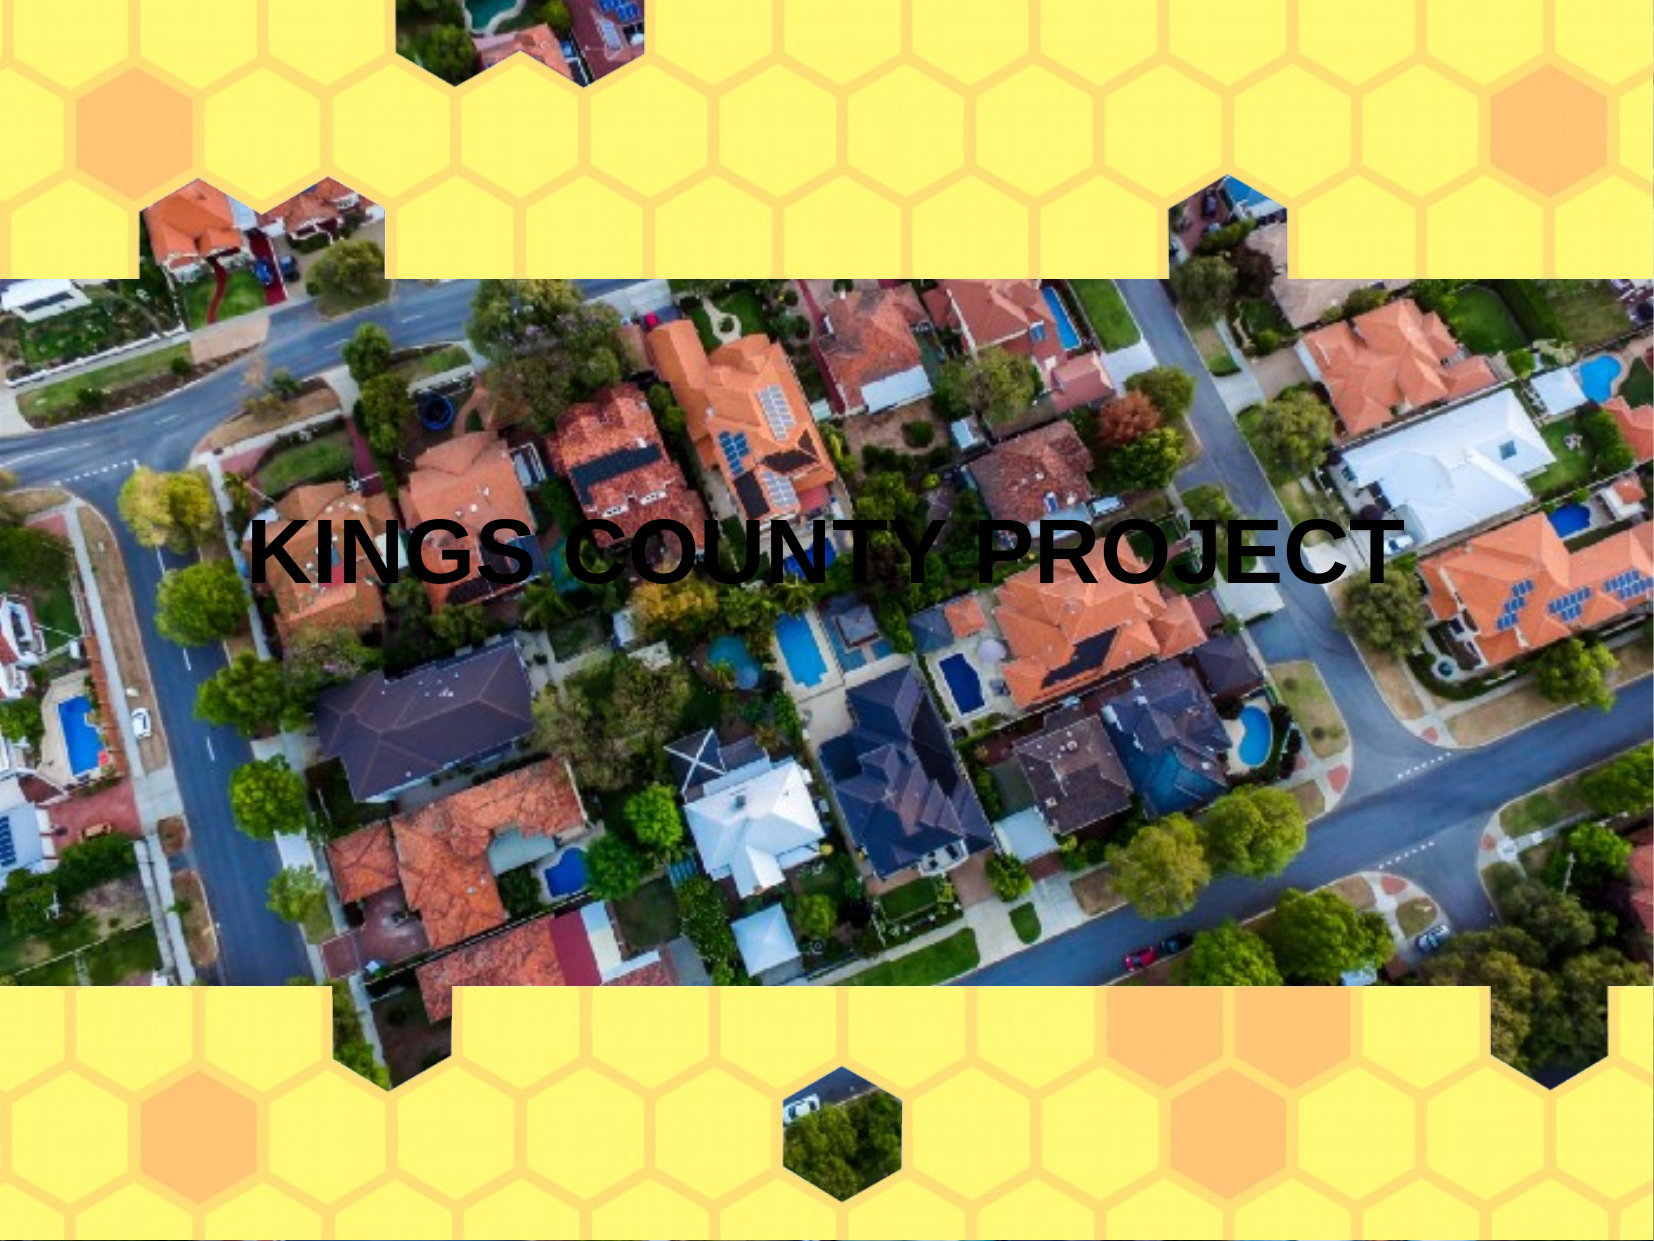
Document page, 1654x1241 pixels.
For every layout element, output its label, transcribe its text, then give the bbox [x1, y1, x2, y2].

title KINGS COUNTY PROJECT [82, 418, 1571, 686]
picture [0, 0, 1654, 1241]
